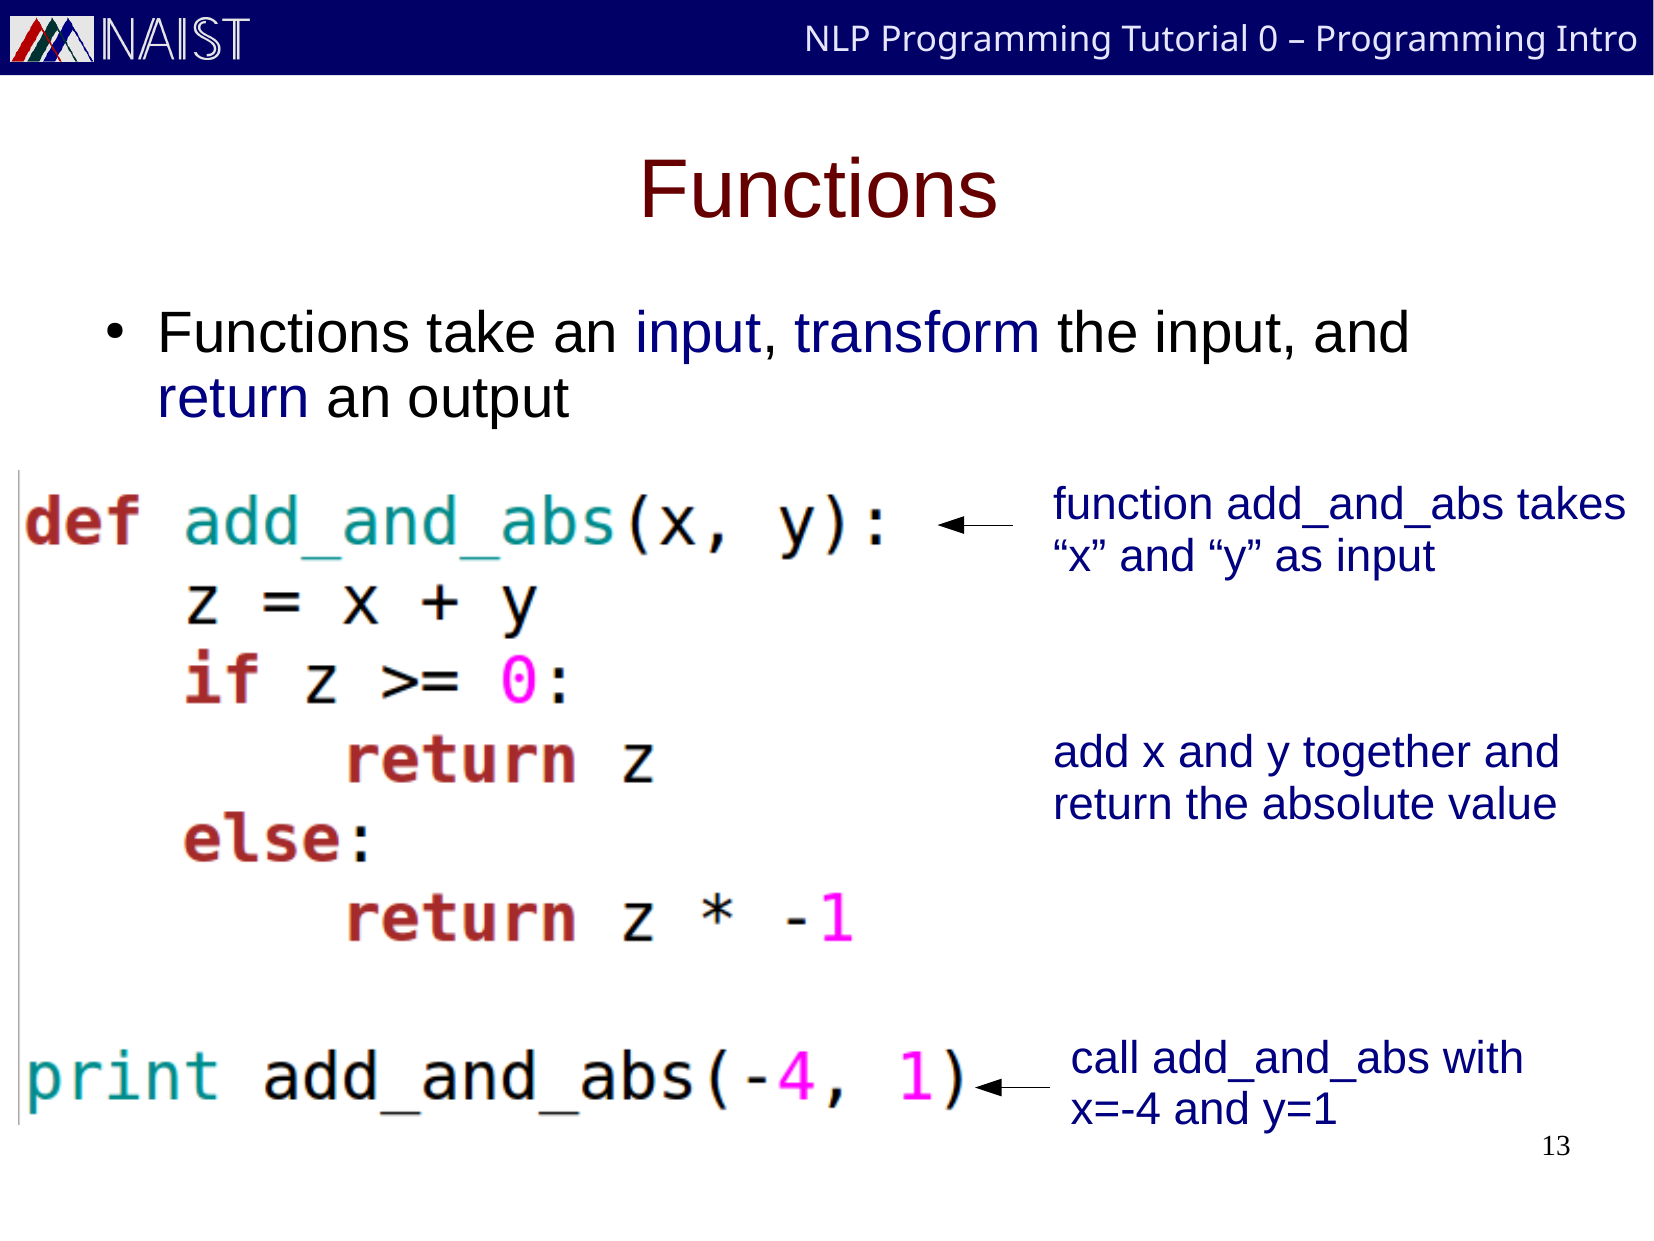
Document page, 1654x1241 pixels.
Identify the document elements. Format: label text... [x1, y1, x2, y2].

picture [102, 17, 251, 60]
list Functions take an input, transform the input, and return an output [86, 300, 1576, 1119]
picture [10, 16, 94, 62]
text_box function add_and_abs takes “x” and “y” as input [1038, 470, 1643, 589]
text_box call add_and_abs with x=-4 and y=1 [1055, 1024, 1540, 1142]
text_box add x and y together and return the absolute value [1038, 718, 1576, 837]
picture [18, 470, 976, 1126]
title Functions [75, 92, 1564, 285]
